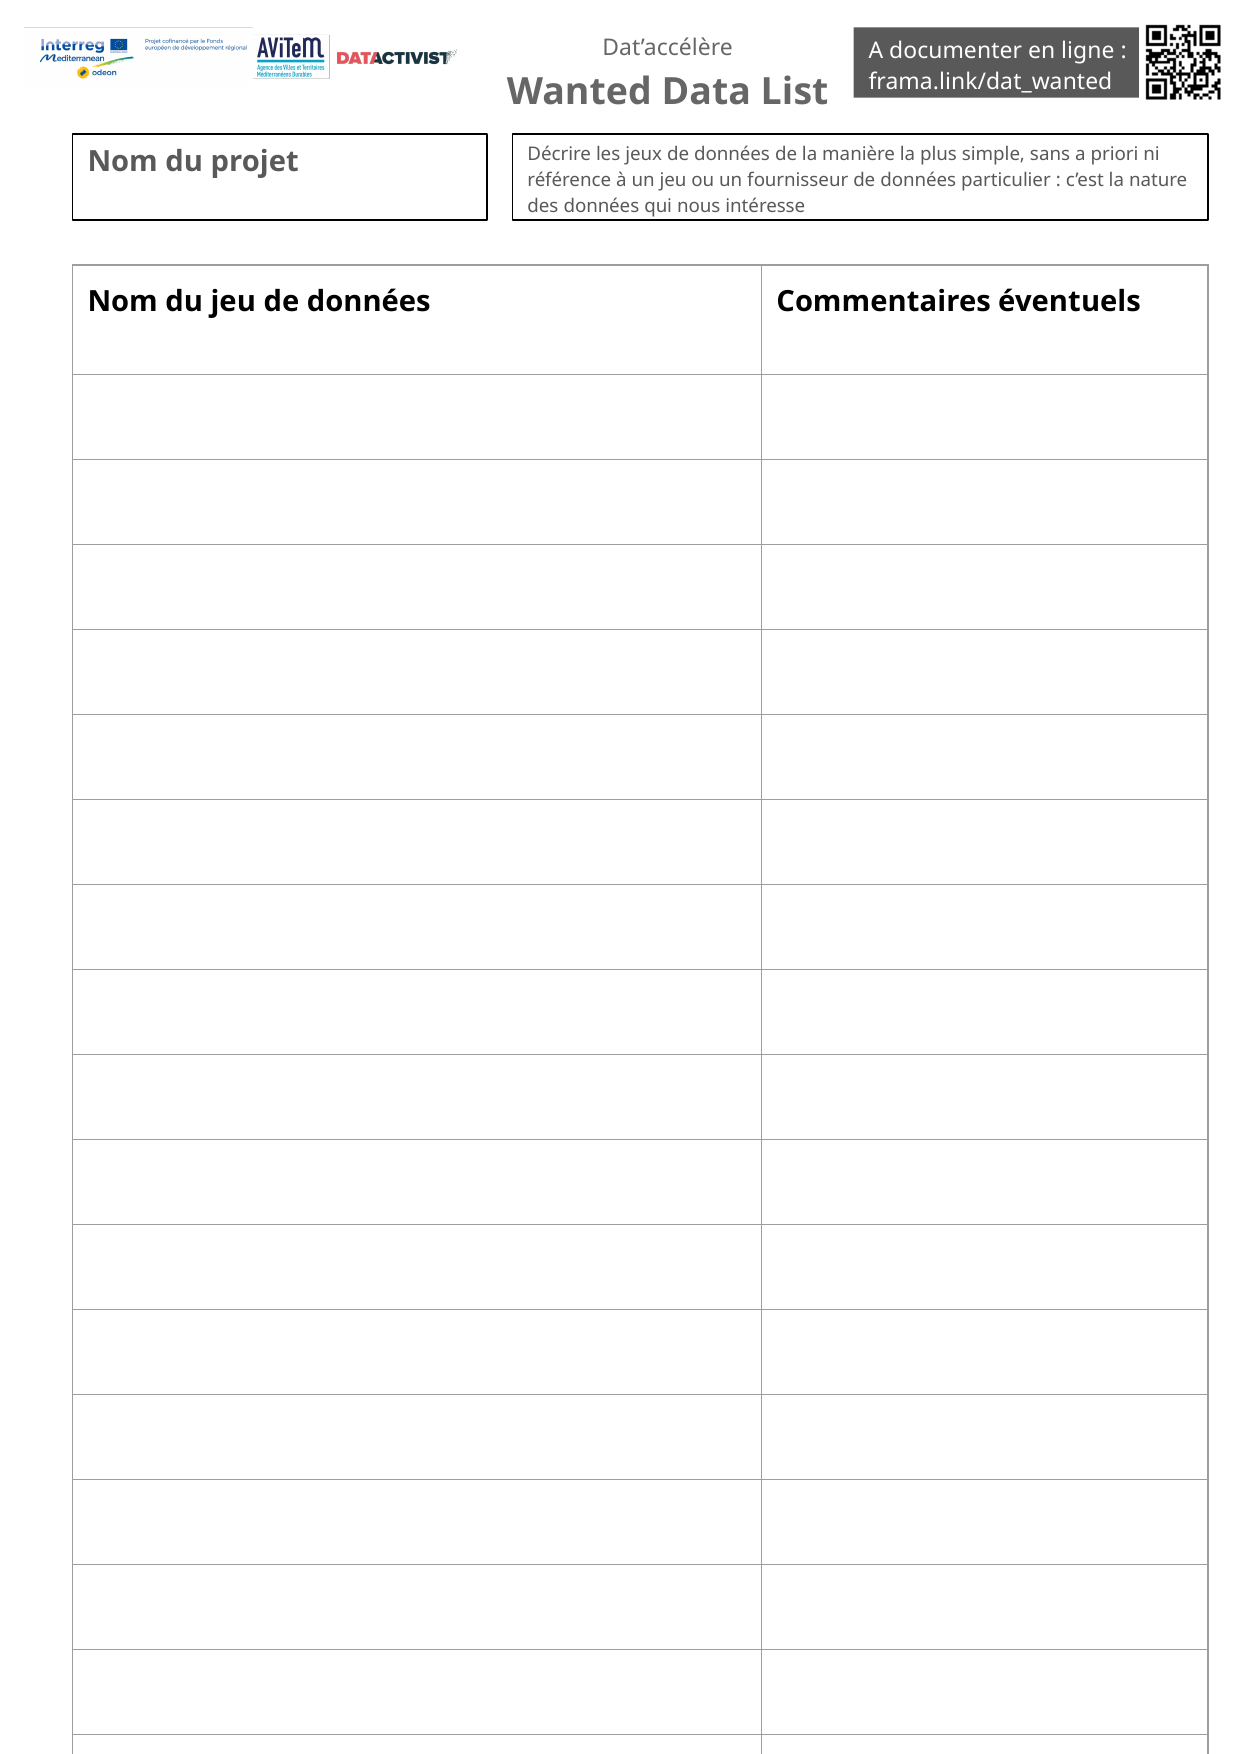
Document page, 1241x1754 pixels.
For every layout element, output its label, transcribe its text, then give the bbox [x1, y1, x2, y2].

table_cell [73, 1395, 761, 1479]
table_cell [762, 970, 1207, 1054]
table_cell [73, 1310, 761, 1394]
table_cell [73, 715, 761, 799]
table_cell [762, 1650, 1207, 1734]
table_cell [762, 630, 1207, 714]
table_cell [762, 375, 1207, 459]
text_box Dat’accélère Wanted Data List [460, 0, 876, 114]
table_cell [762, 715, 1207, 799]
table_cell [73, 1735, 761, 1754]
table_header Commentaires éventuels [762, 266, 1207, 374]
table_cell [73, 1055, 761, 1139]
table_cell [73, 545, 761, 629]
table_cell [73, 375, 761, 459]
text_box Nom du projet [72, 133, 487, 220]
table_cell [73, 800, 761, 884]
table_cell [73, 1650, 761, 1734]
table_cell [762, 460, 1207, 544]
table_cell [73, 1565, 761, 1649]
table_cell [762, 1140, 1207, 1224]
table_cell [73, 1480, 761, 1564]
table_cell [762, 1565, 1207, 1649]
table_cell [73, 885, 761, 969]
table_cell [73, 460, 761, 544]
table_cell [73, 1140, 761, 1224]
text_box A documenter en ligne : frama.link/dat_wanted [853, 27, 1139, 98]
table_cell [73, 630, 761, 714]
table_cell [762, 1225, 1207, 1309]
picture [1139, 19, 1224, 106]
table_cell [762, 1395, 1207, 1479]
table_cell [762, 1310, 1207, 1394]
table_cell [73, 1225, 761, 1309]
table_cell [762, 1735, 1207, 1754]
picture [24, 27, 457, 86]
table_cell [762, 800, 1207, 884]
table_cell [762, 1055, 1207, 1139]
text_box Décrire les jeux de données de la manière la plus simple, sans a priori ni référence à un jeu ou un fournisseur de données particulier : c’est la nature des données qui nous intéresse [512, 133, 1209, 220]
table_cell [762, 1480, 1207, 1564]
table_cell [762, 885, 1207, 969]
table_header Nom du jeu de données [73, 266, 761, 374]
table_cell [73, 970, 761, 1054]
table_cell [762, 545, 1207, 629]
